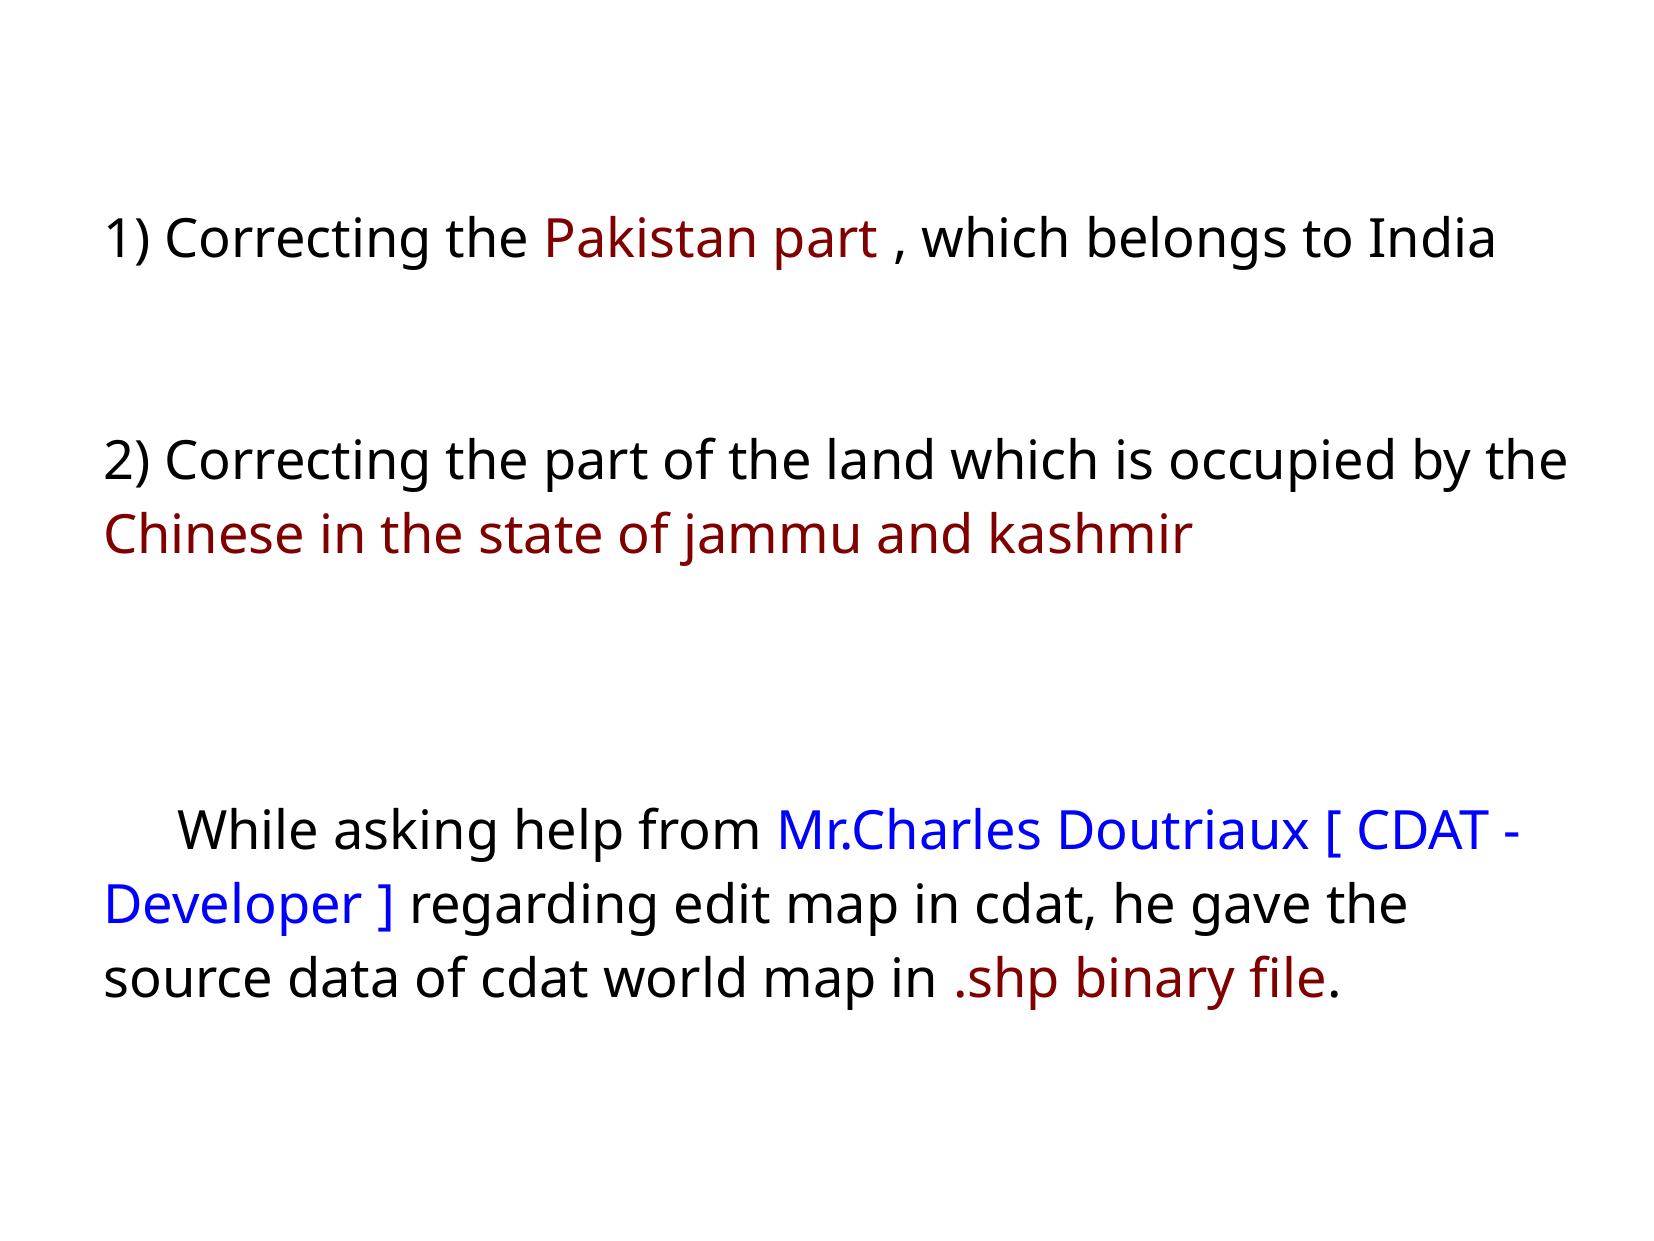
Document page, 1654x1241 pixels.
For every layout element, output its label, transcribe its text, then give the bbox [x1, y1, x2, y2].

text_box 1) Correcting the Pakistan part , which belongs to India 2) Correcting the part of the land which is occupied by the Chinese in the state of jammu and kashmir While asking help from Mr.Charles Doutriaux [ CDAT - Developer ] regarding edit map in cdat, he gave the source data of cdat world map in .shp binary file. [88, 118, 1595, 1123]
